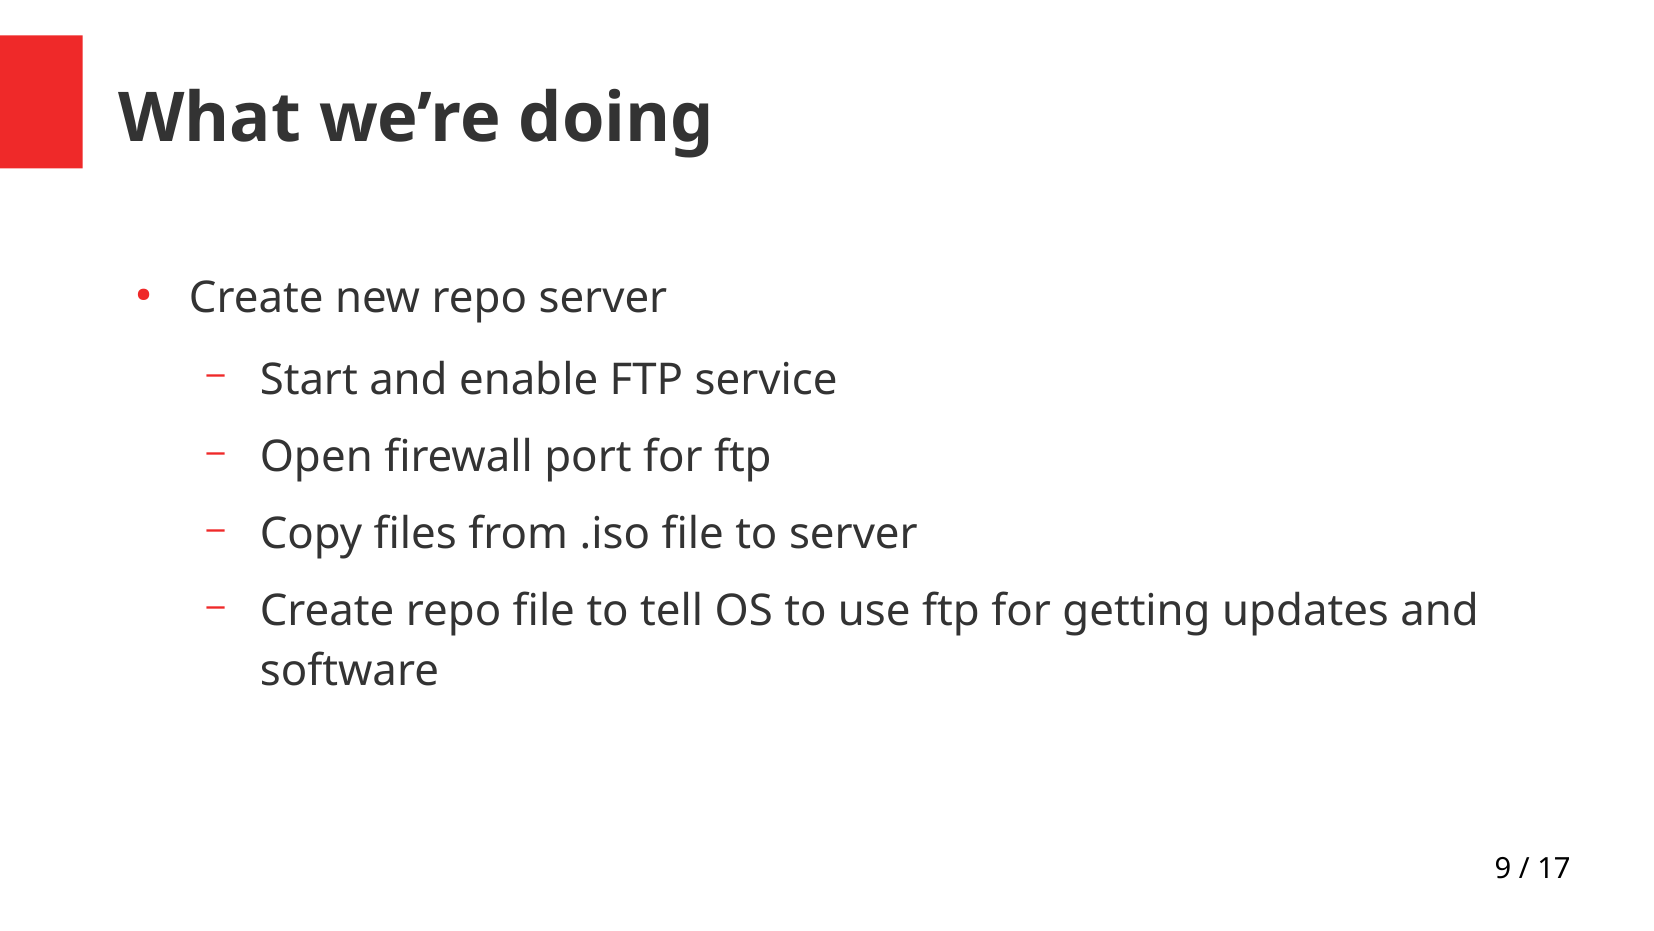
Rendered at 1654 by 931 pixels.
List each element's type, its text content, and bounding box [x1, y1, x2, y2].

list Create new repo server Start and enable FTP service Open firewall port for ftp Copy files from .iso file to server Create repo file to tell OS to use ftp for getting updates and software [118, 265, 1536, 806]
title What we’re doing [118, 37, 1571, 193]
